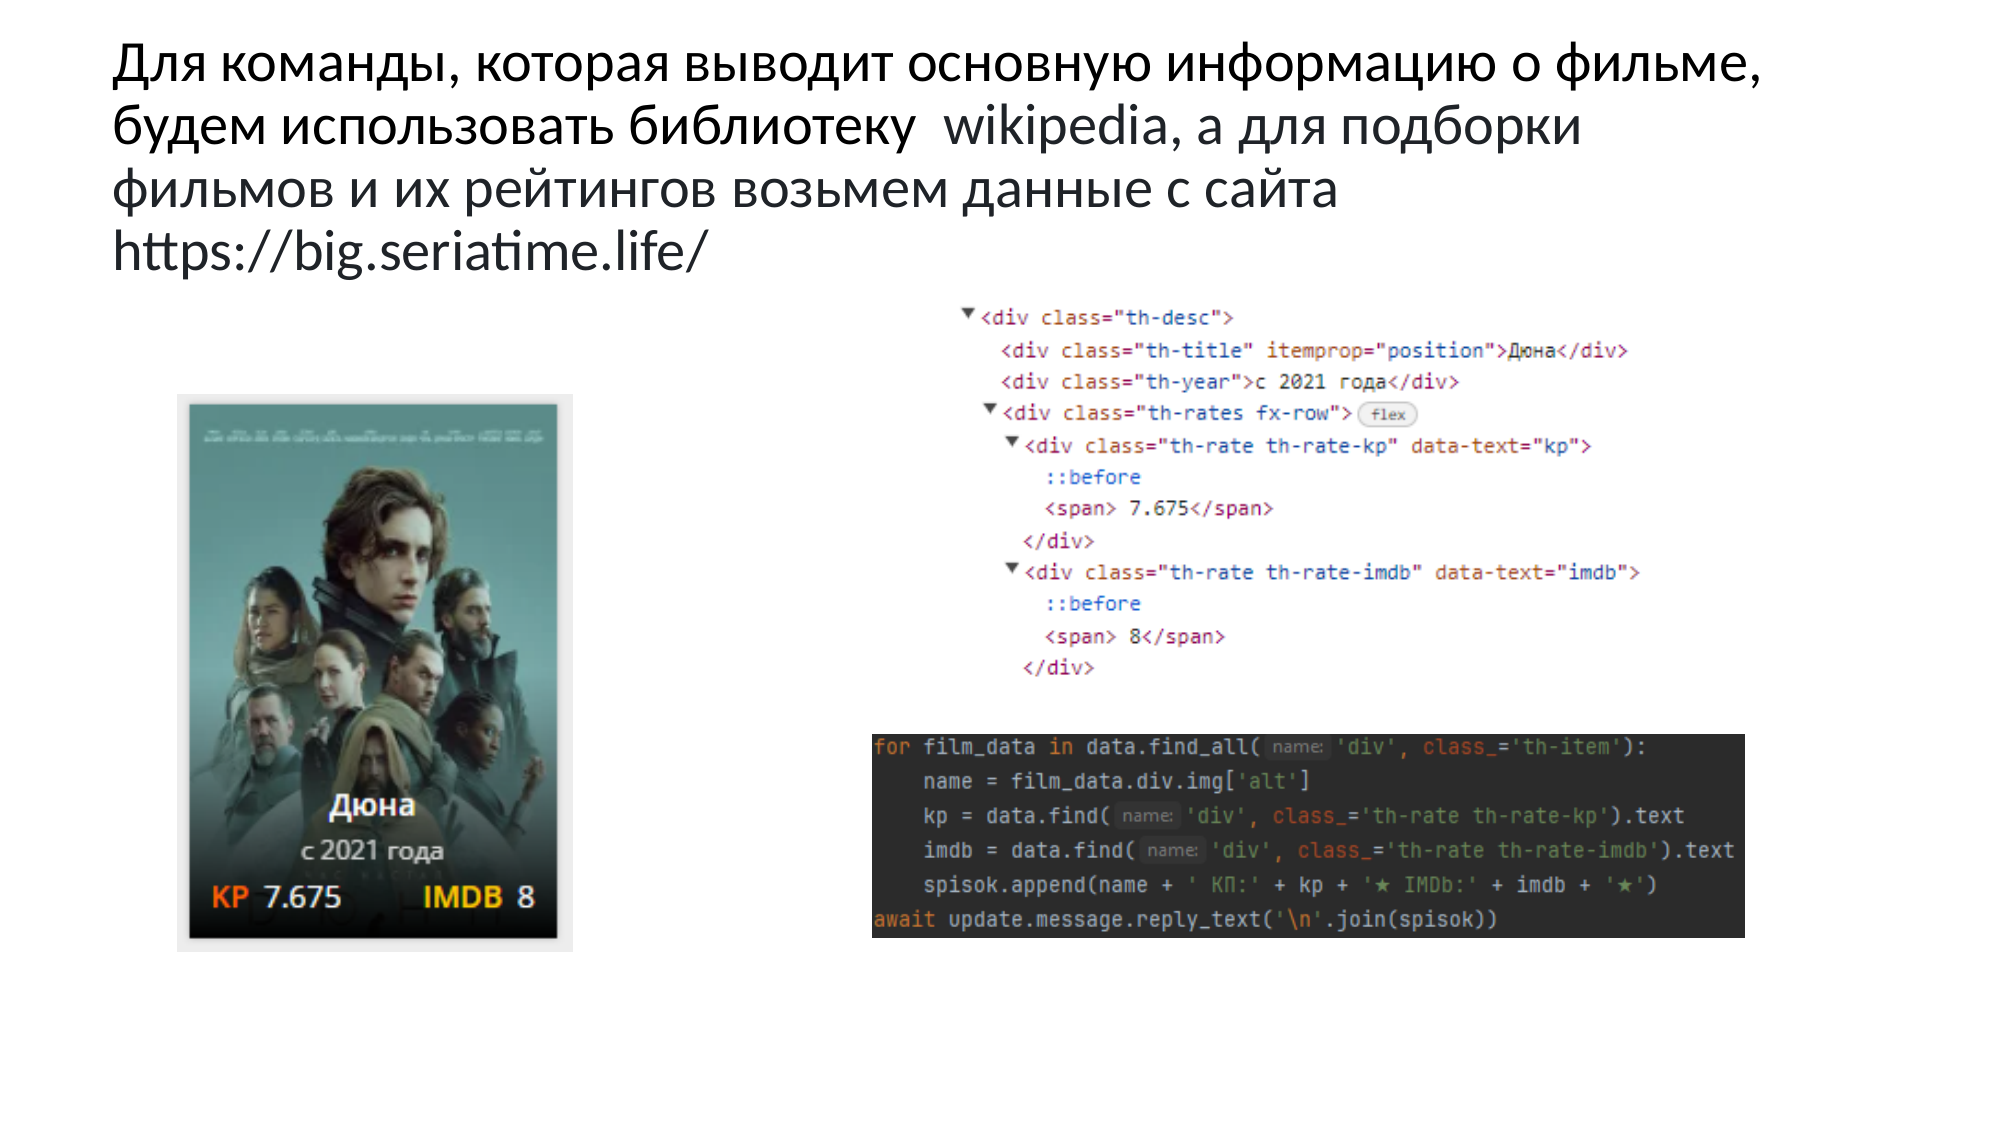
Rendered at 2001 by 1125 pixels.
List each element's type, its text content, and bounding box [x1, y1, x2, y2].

list Для команды, которая выводит основную информацию о фильме, будем использовать библиотеку wikipedia, а для подборки фильмов и их рейтингов возьмем данные с сайта https://big.seriatime.life/ [97, 24, 1823, 613]
picture [177, 394, 573, 952]
picture [872, 734, 1745, 938]
picture [946, 303, 1669, 686]
